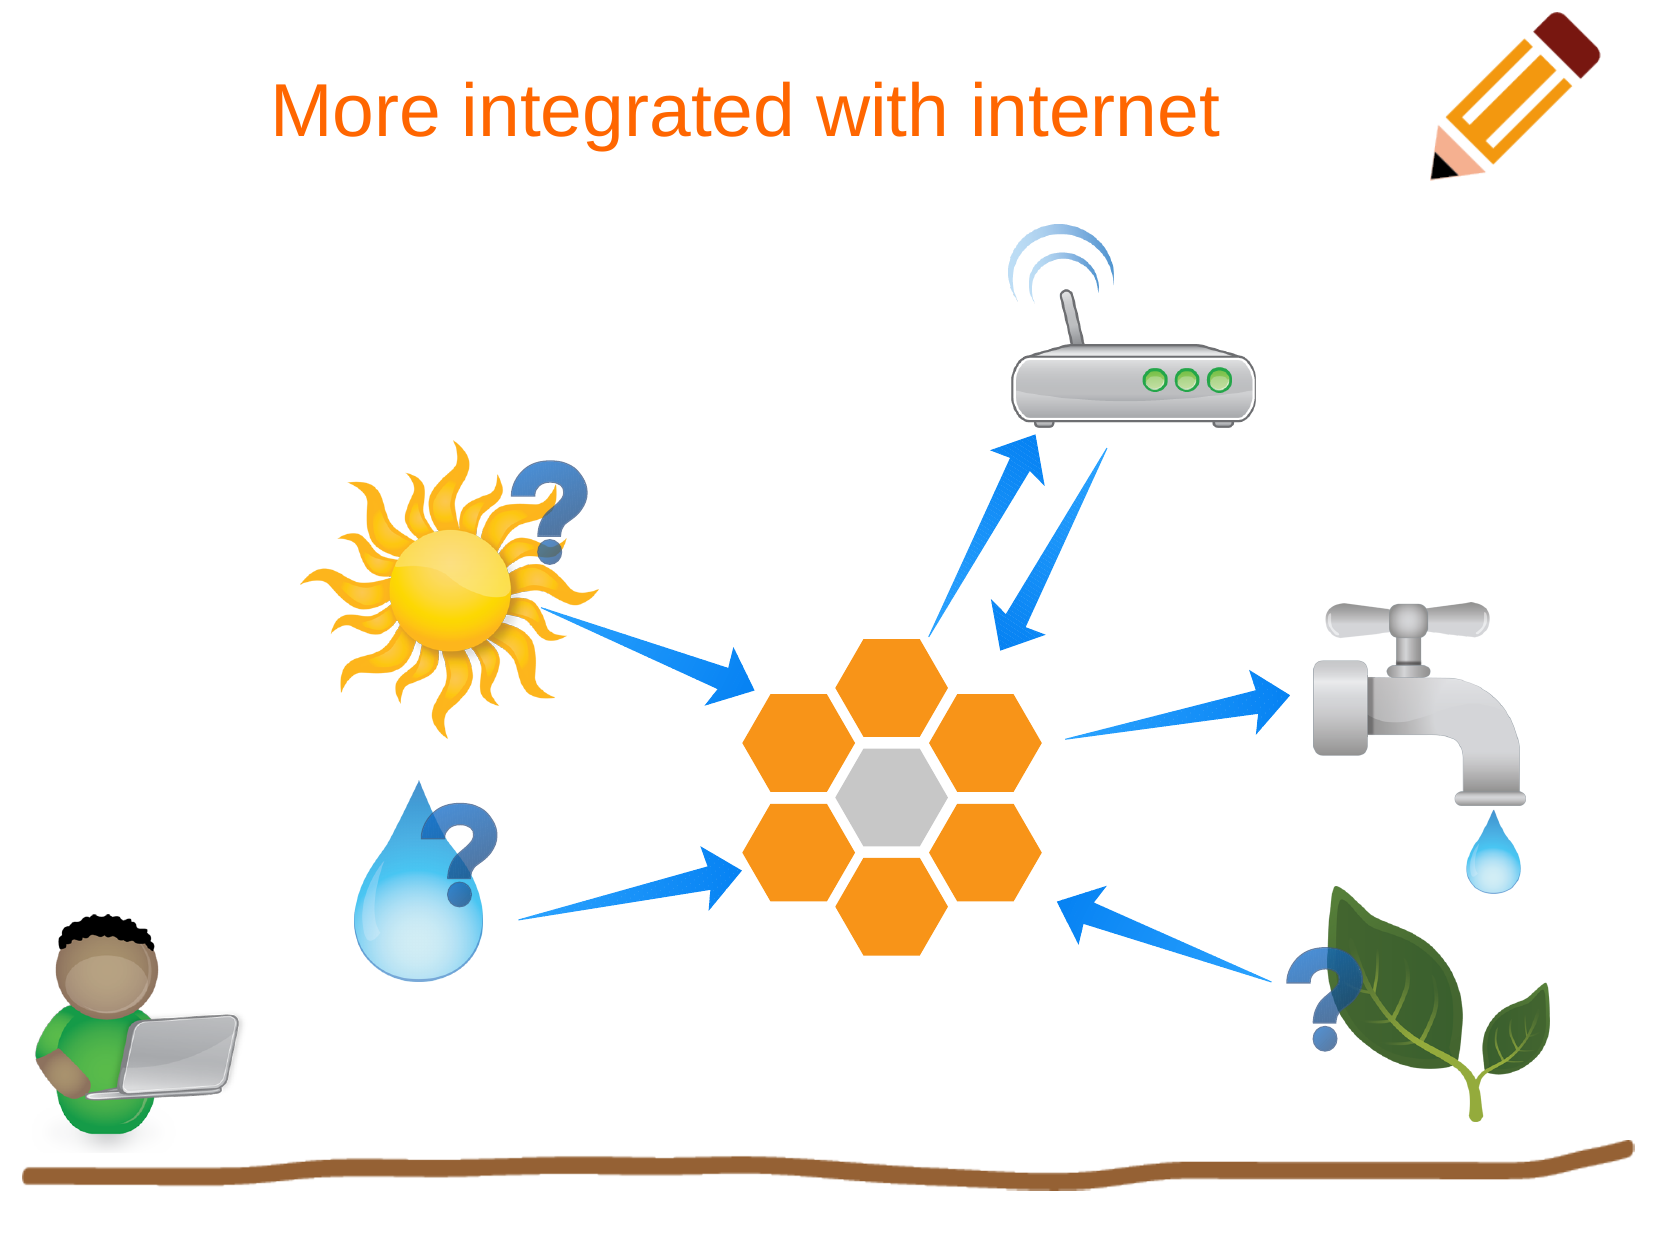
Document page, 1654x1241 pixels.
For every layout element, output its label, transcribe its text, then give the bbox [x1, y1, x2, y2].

title More integrated with internet [82, 49, 1430, 172]
picture [1430, 12, 1601, 181]
picture [15, 892, 1635, 1191]
picture [300, 224, 1550, 1122]
